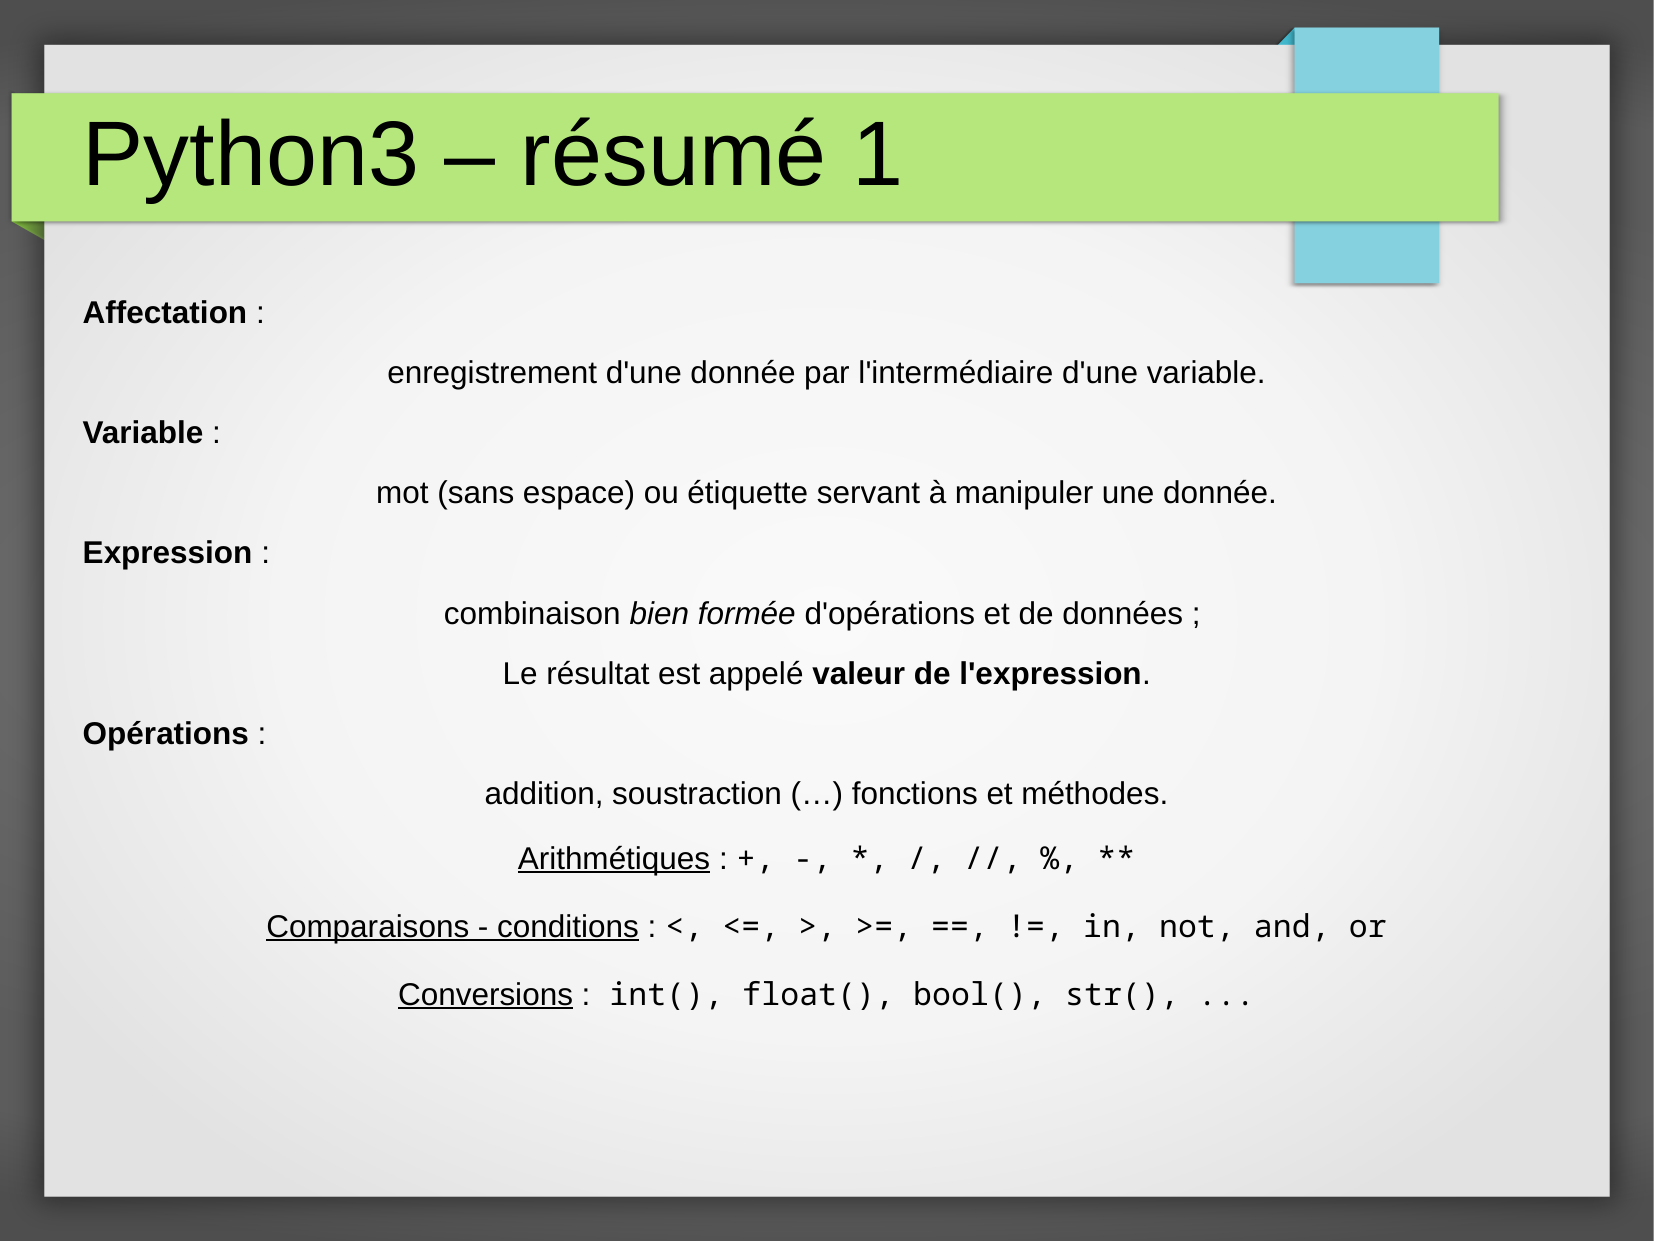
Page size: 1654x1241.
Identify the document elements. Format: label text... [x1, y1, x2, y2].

picture [0, 0, 1654, 1241]
list Affectation : enregistrement d'une donnée par l'intermédiaire d'une variable. Variable : mot (sans espace) ou étiquette servant à manipuler une donnée. Expression : combinaison bien formée d'opérations et de données ; Le résultat est appelé valeur de l'expression. Opérations : addition, soustraction (…) fonctions et méthodes. Arithmétiques : +, -, *, /, //, %, ** Comparaisons - conditions : <, <=, >, >=, ==, !=, in, not, and, or Conversions : int(), float(), bool(), str(), ... [82, 295, 1571, 1015]
title Python3 – résumé 1 [82, 94, 1264, 213]
